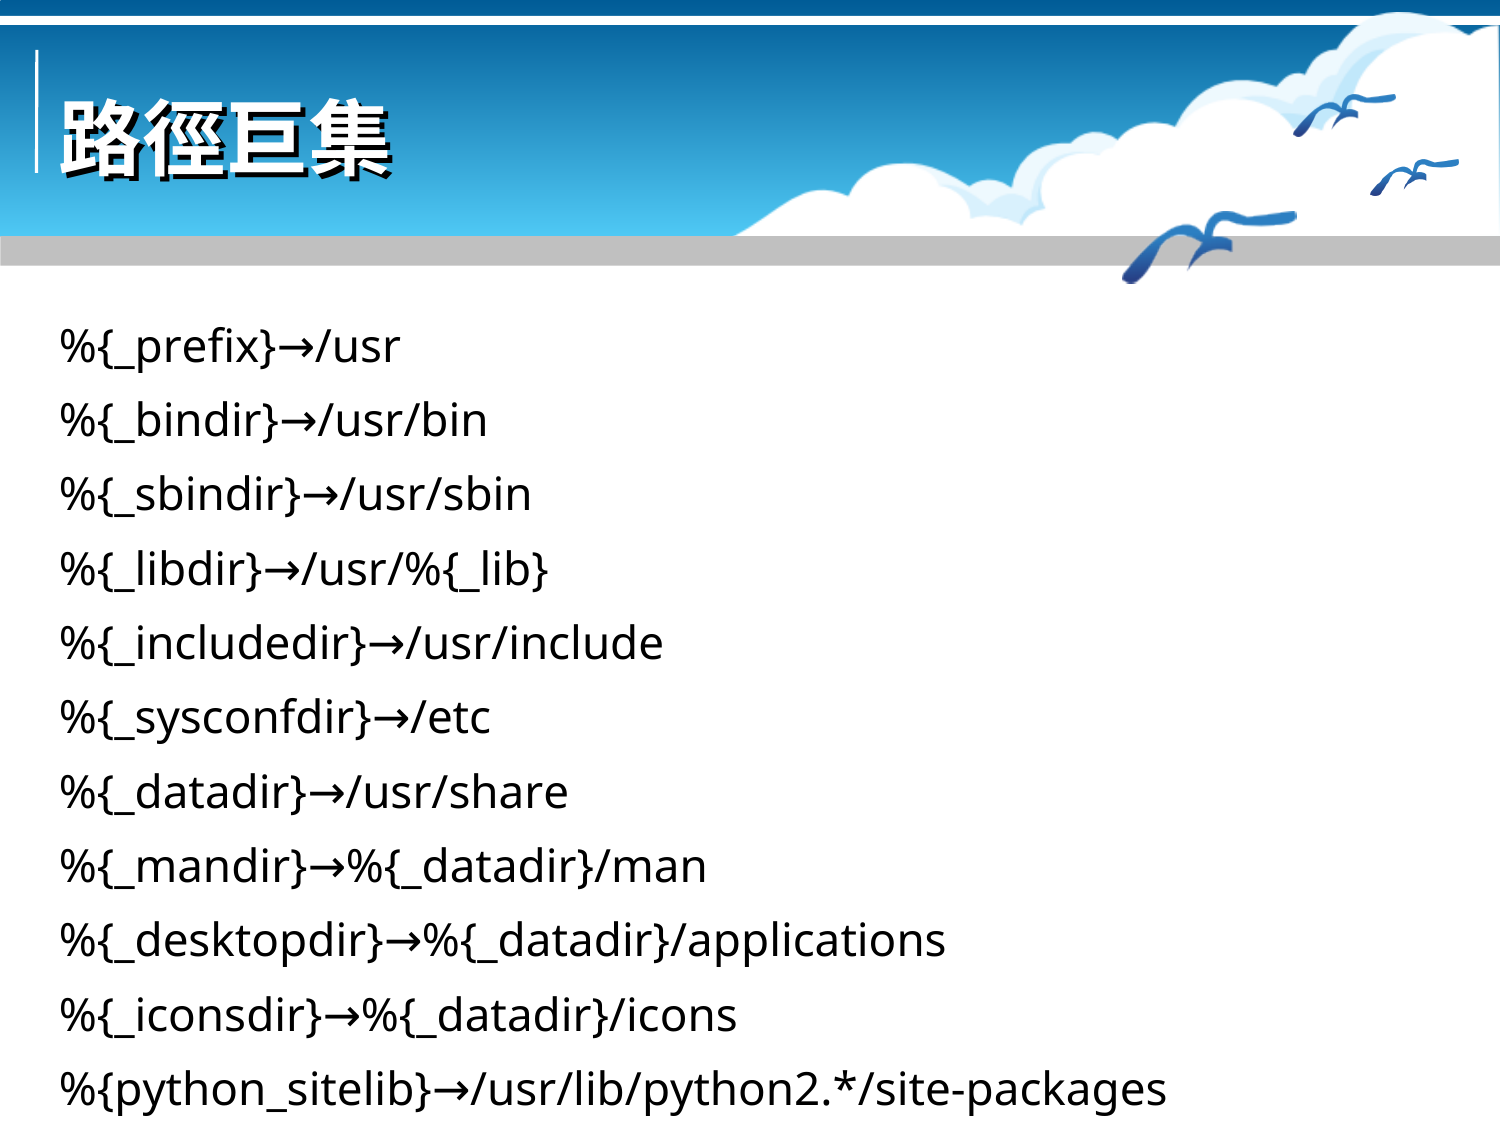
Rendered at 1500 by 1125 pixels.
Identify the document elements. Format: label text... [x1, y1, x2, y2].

picture [730, 12, 1500, 284]
title 路徑巨集 [59, 86, 1465, 186]
list %{_prefix}→/usr %{_bindir}→/usr/bin %{_sbindir}→/usr/sbin %{_libdir}→/usr/%{_lib} %{_includedir}→/usr/include %{_sysconfdir}→/etc %{_datadir}→/usr/share %{_mandir}→%{_datadir}/man %{_desktopdir}→%{_datadir}/applications %{_iconsdir}→%{_datadir}/icons %{python_sitelib}→/usr/lib/python2.*/site-packages %{python3_sitearch}→%{_libdir}/python3.*/site-packages [59, 312, 1447, 1123]
